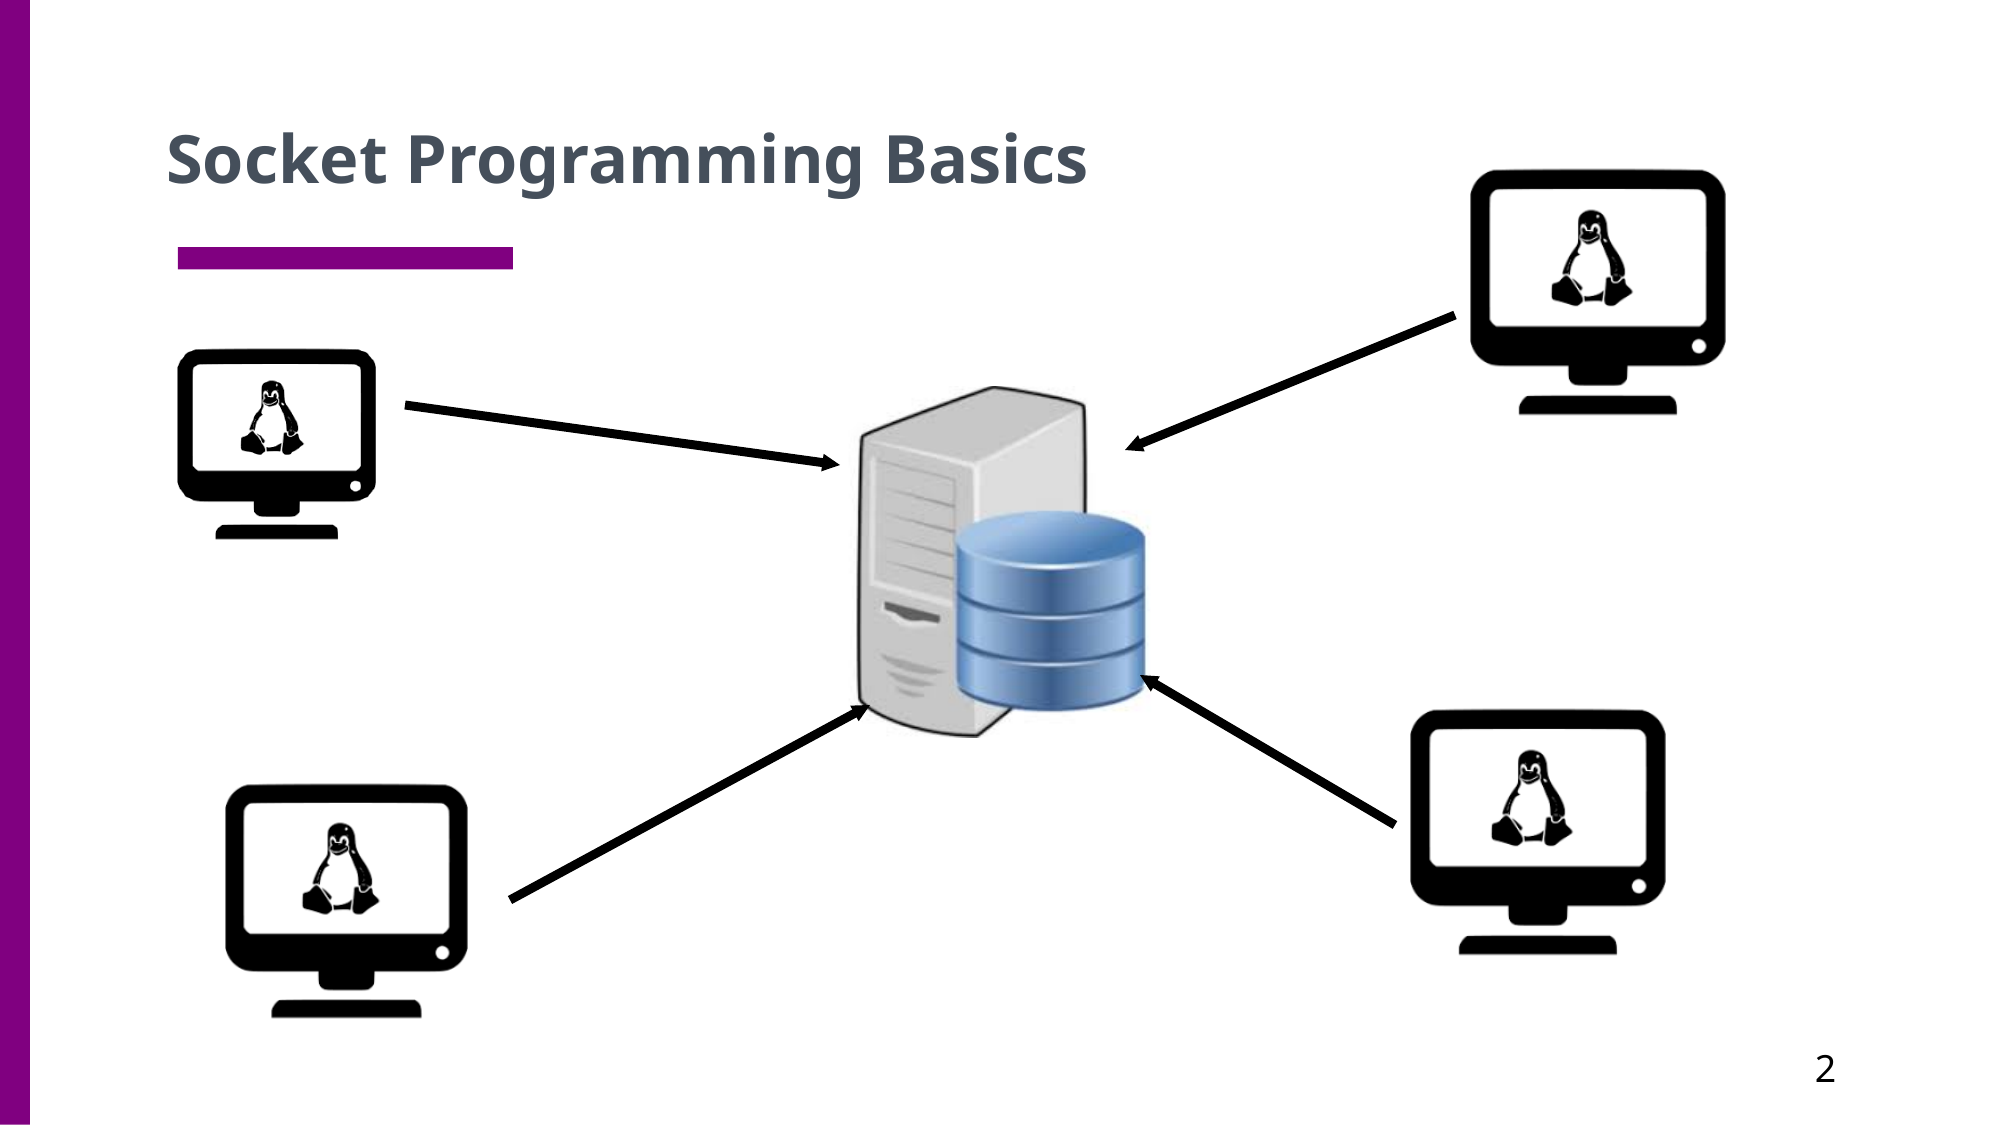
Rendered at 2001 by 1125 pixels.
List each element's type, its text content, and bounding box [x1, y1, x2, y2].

picture [225, 779, 468, 1023]
text_box Socket Programming Basics [151, 0, 1849, 212]
picture [824, 386, 1177, 738]
picture [177, 344, 376, 543]
picture [1470, 164, 1726, 421]
picture [1410, 704, 1666, 961]
